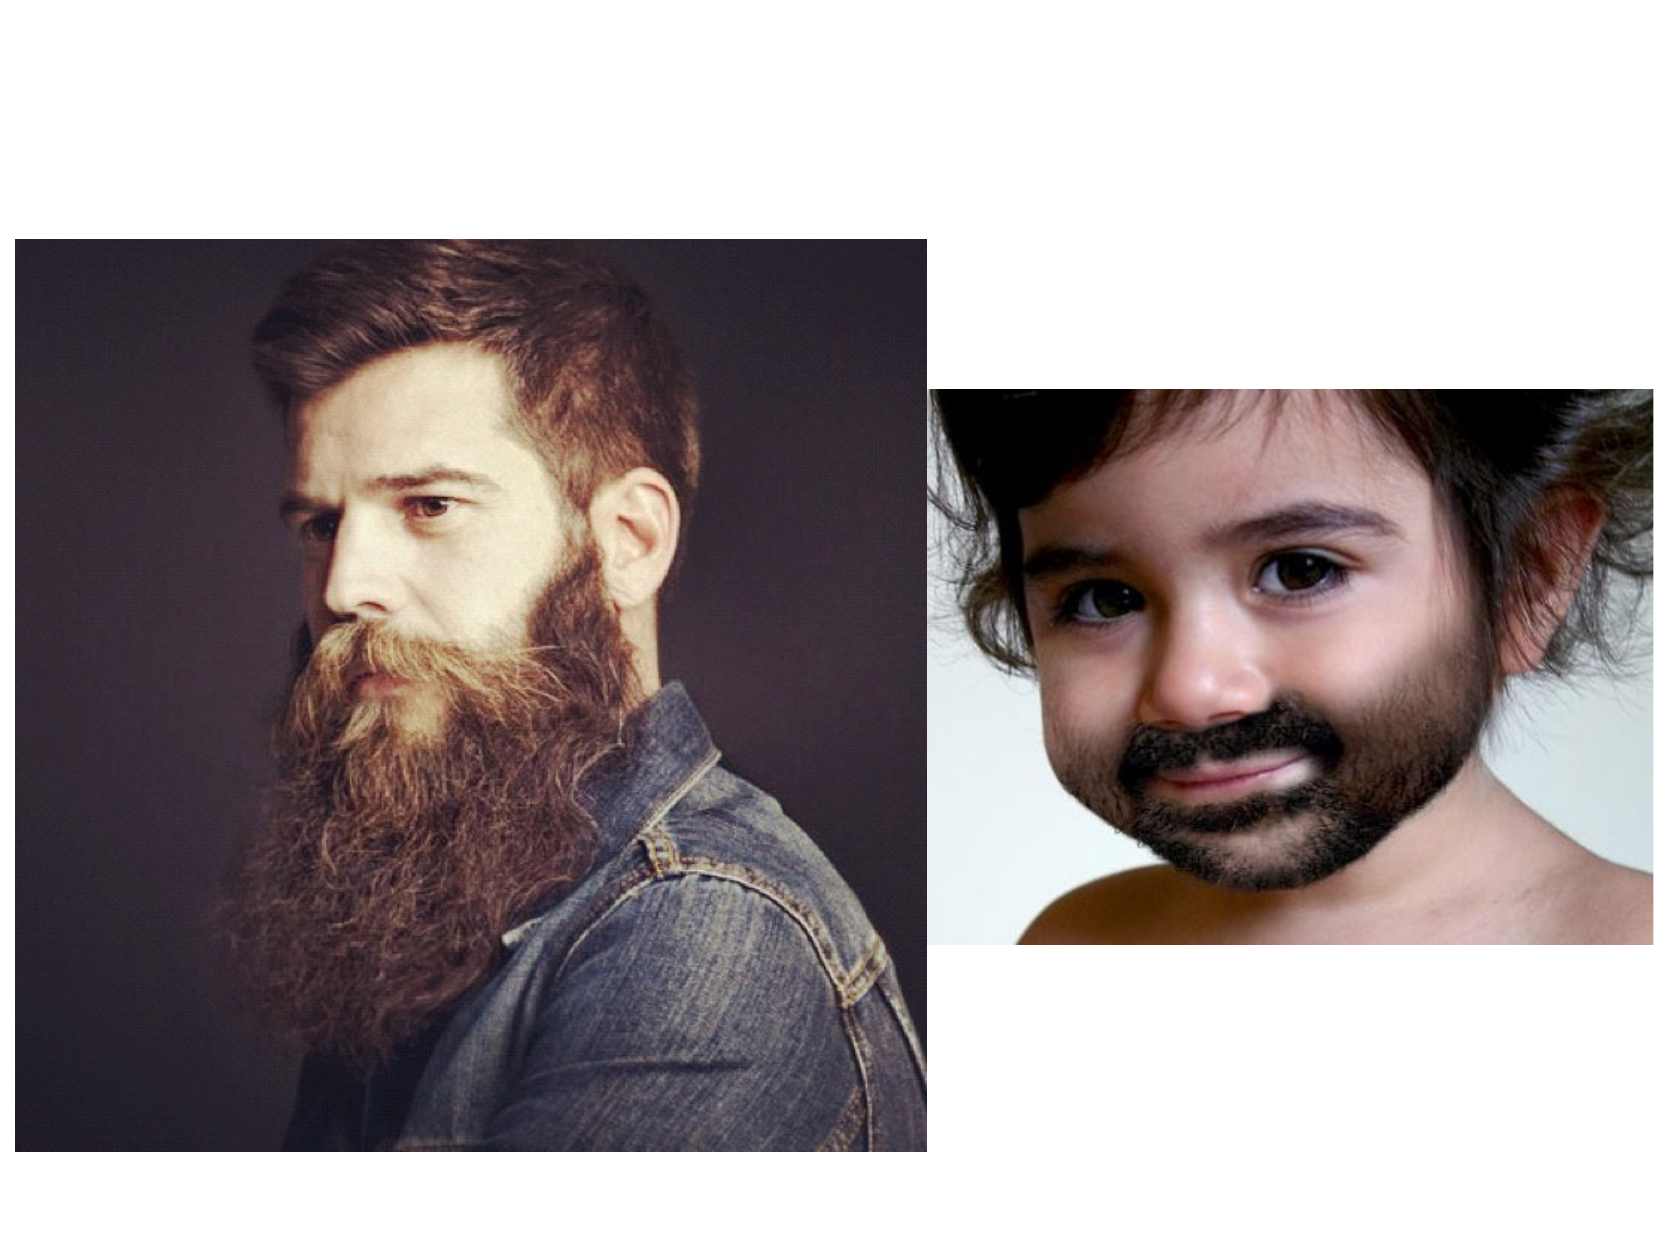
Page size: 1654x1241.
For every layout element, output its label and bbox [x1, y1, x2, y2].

picture [15, 239, 1654, 1152]
